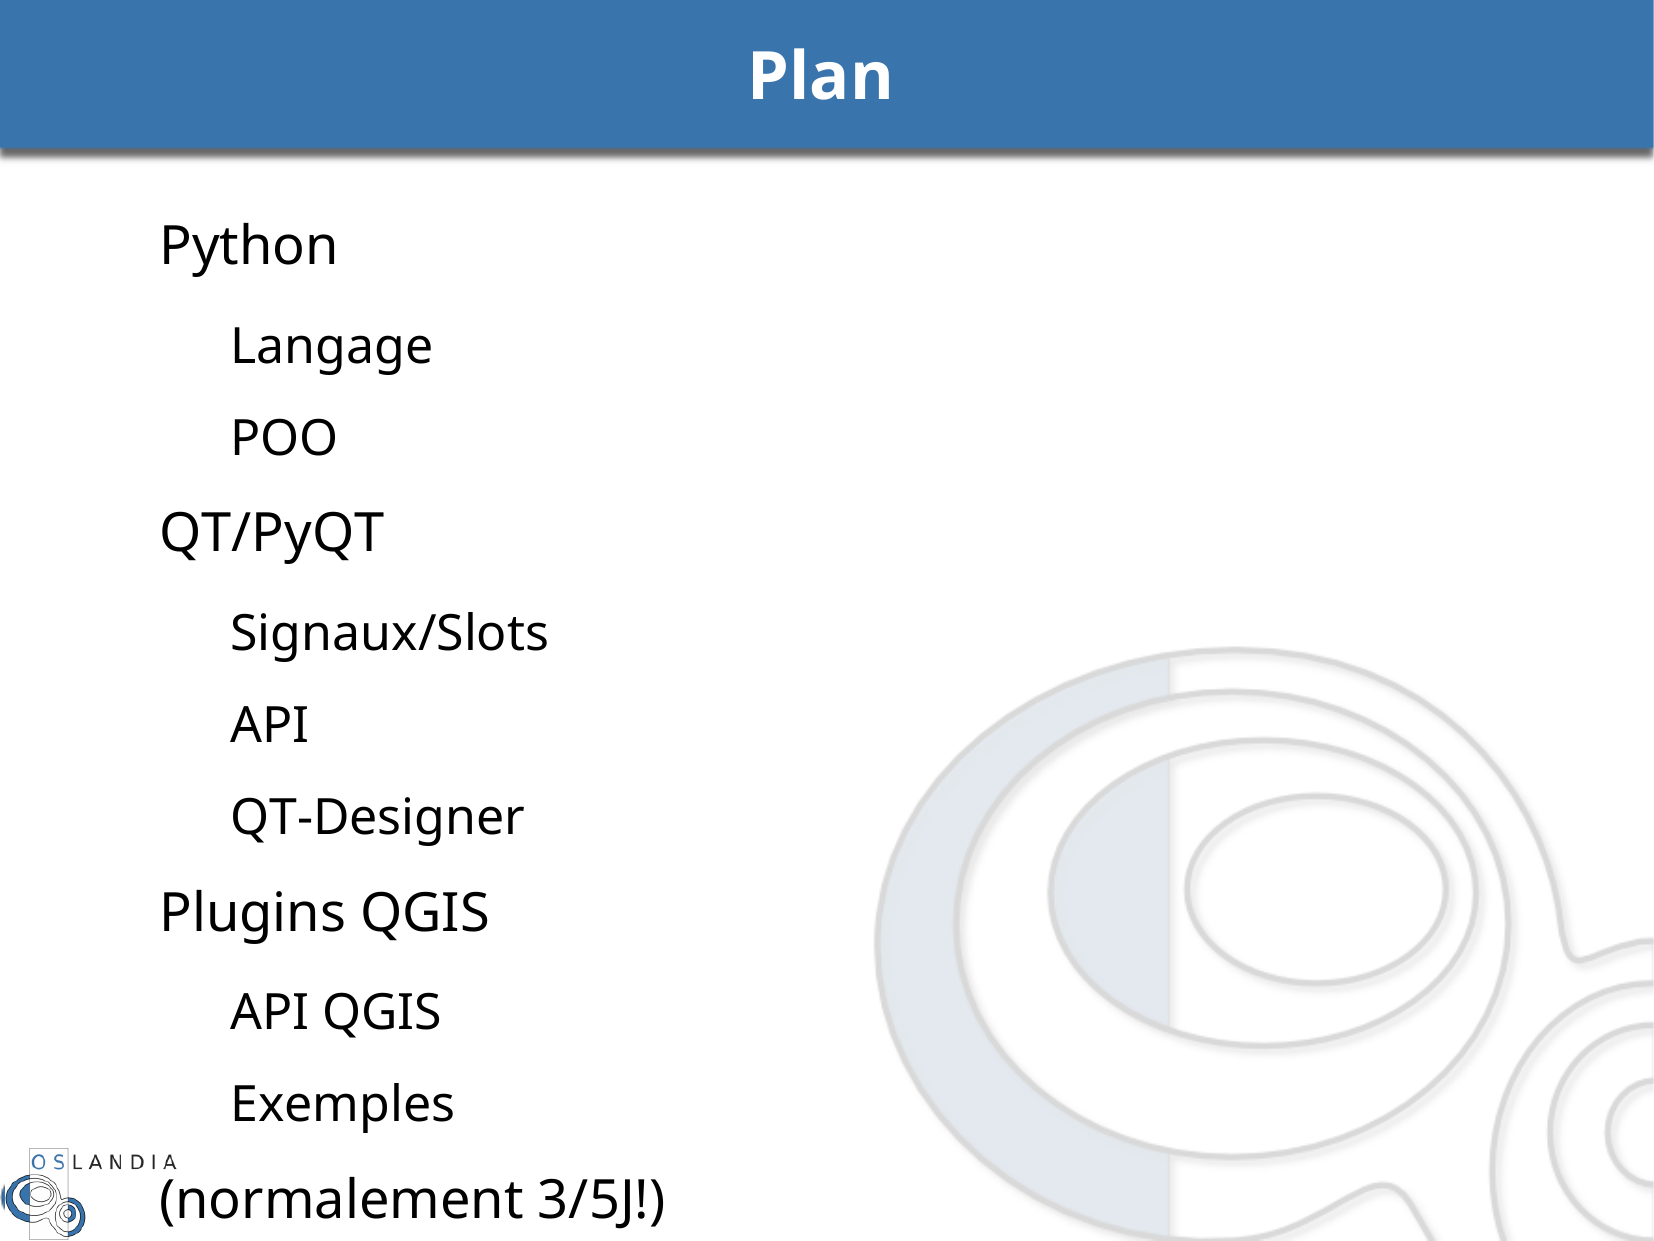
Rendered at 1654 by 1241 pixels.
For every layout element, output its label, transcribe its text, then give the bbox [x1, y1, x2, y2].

list Python Langage POO QT/PyQT Signaux/Slots API QT-Designer Plugins QGIS API QGIS Exemples (normalement 3/5J!) [88, 206, 1577, 1228]
picture [0, 0, 1654, 1241]
title Plan [76, 0, 1565, 148]
